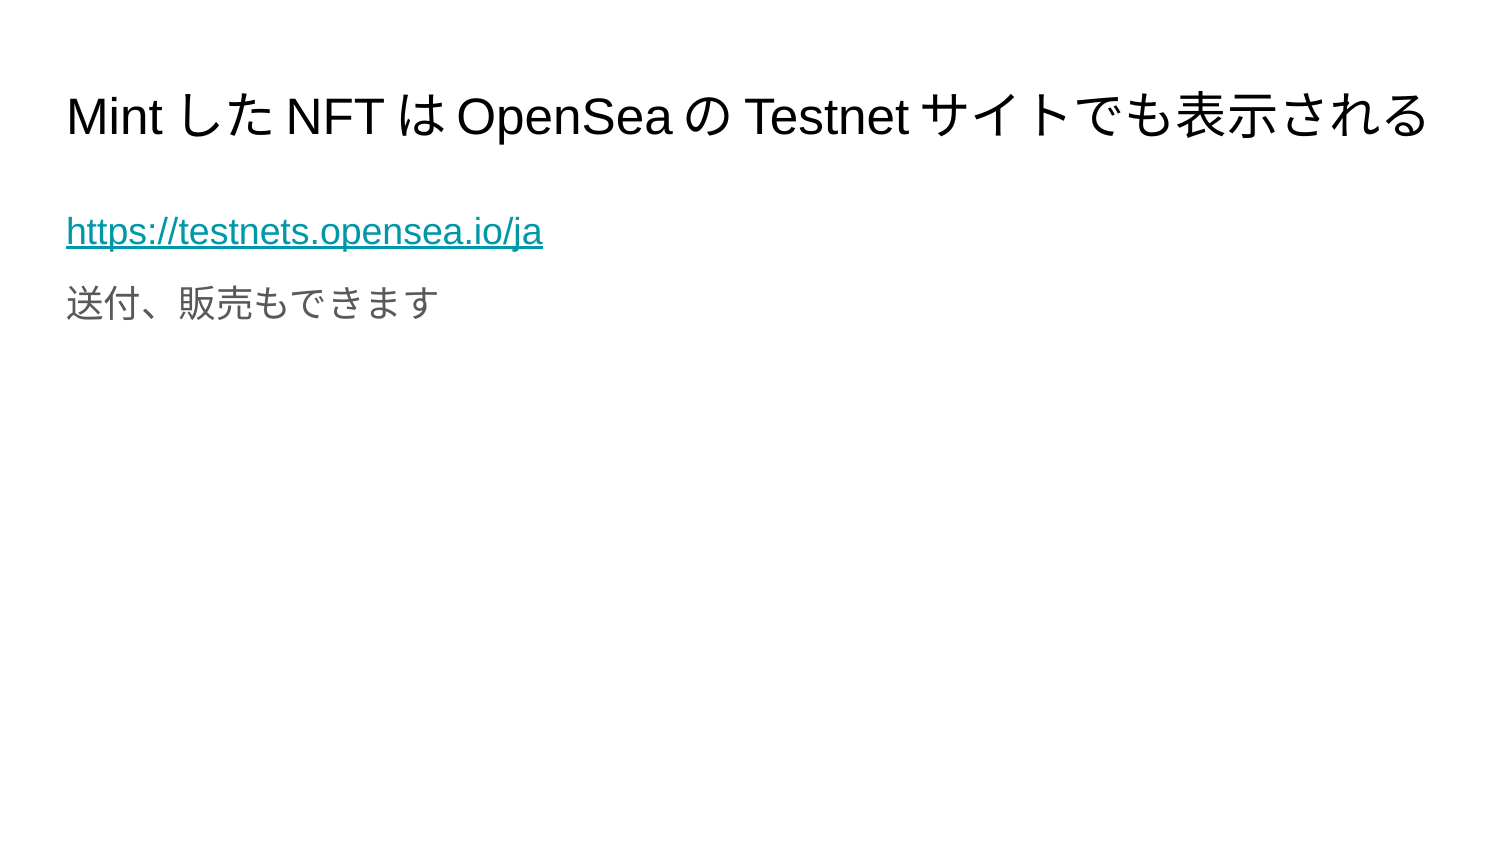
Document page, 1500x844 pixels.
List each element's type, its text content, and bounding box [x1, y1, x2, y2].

list https://testnets.opensea.io/ja 送付、販売もできます [51, 189, 1449, 750]
title MintしたNFTはOpenSeaのTestnetサイトでも表示される [51, 72, 1449, 167]
